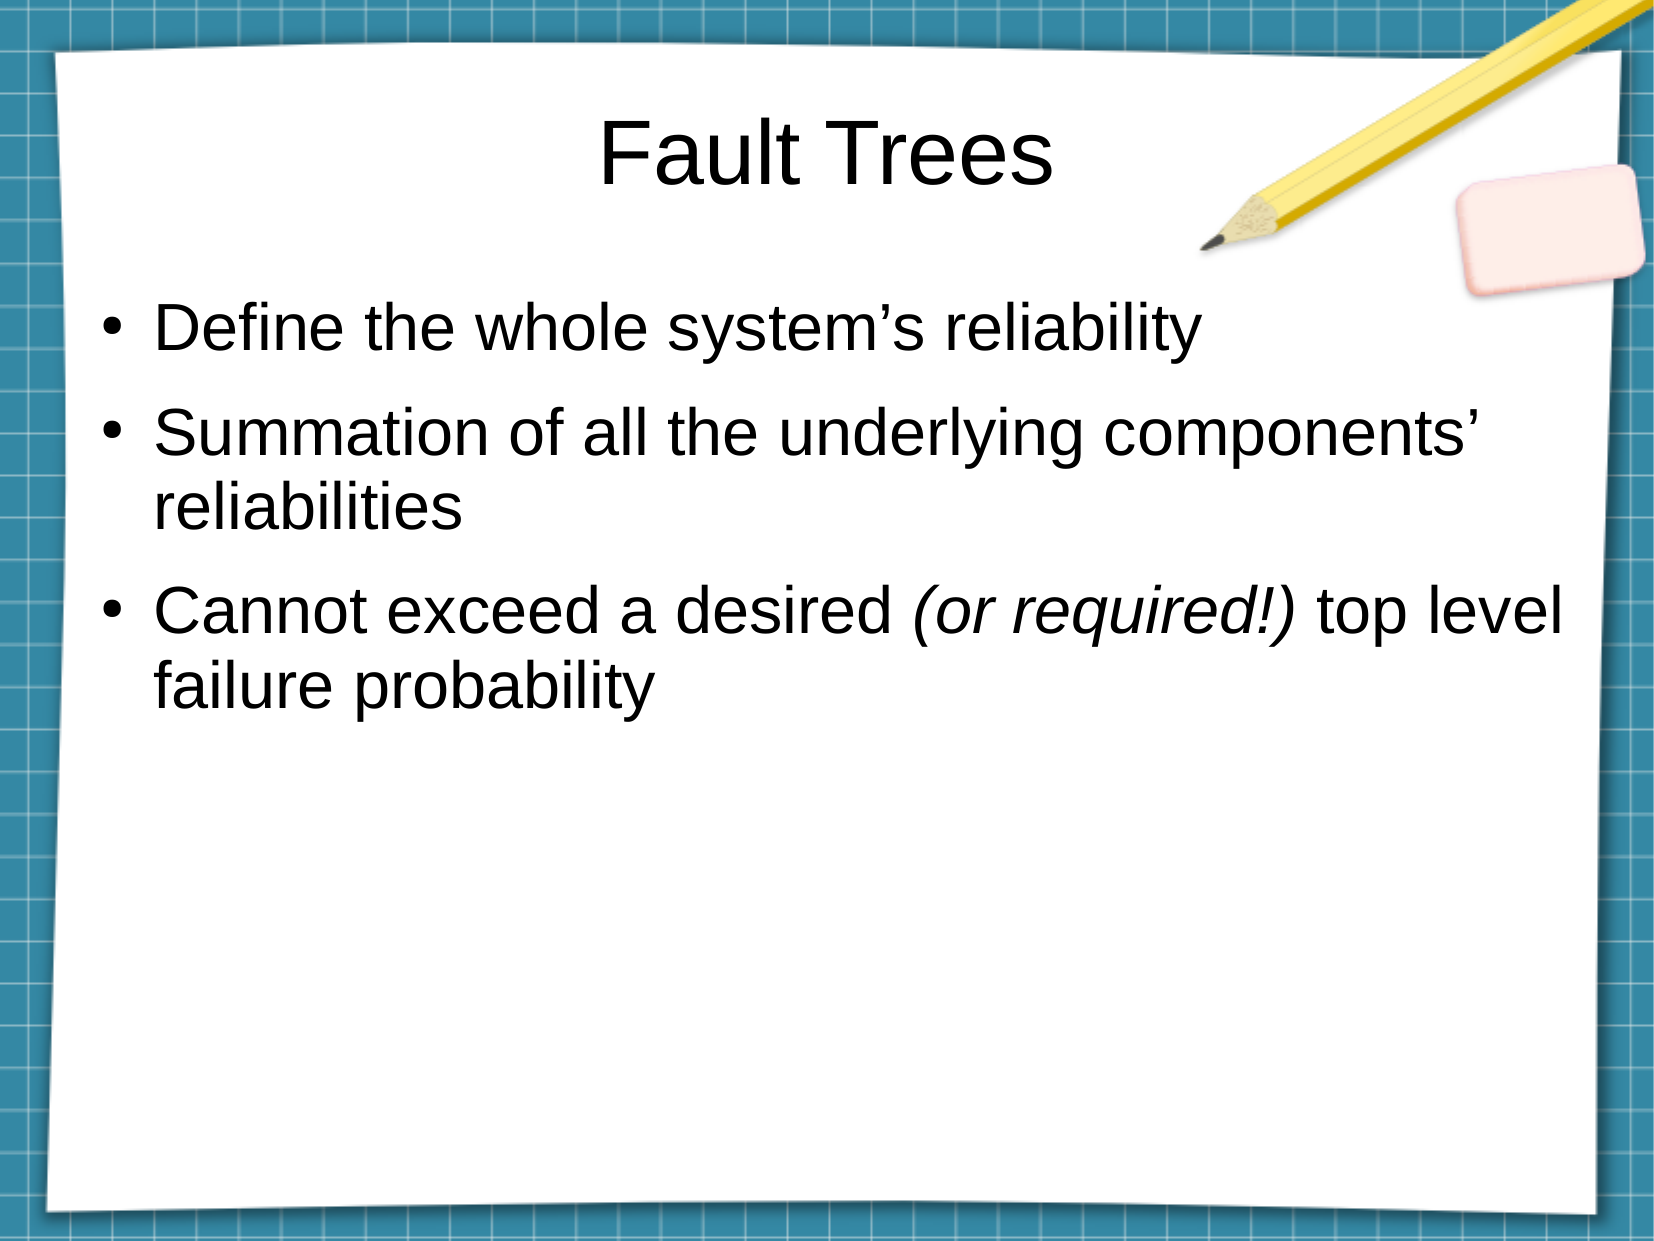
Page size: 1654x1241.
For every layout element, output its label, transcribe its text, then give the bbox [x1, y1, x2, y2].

title Fault Trees [82, 49, 1571, 257]
picture [0, 0, 1654, 1241]
list Define the whole system’s reliability Summation of all the underlying components’ reliabilities Cannot exceed a desired (or required!) top level failure probability [82, 290, 1571, 1010]
